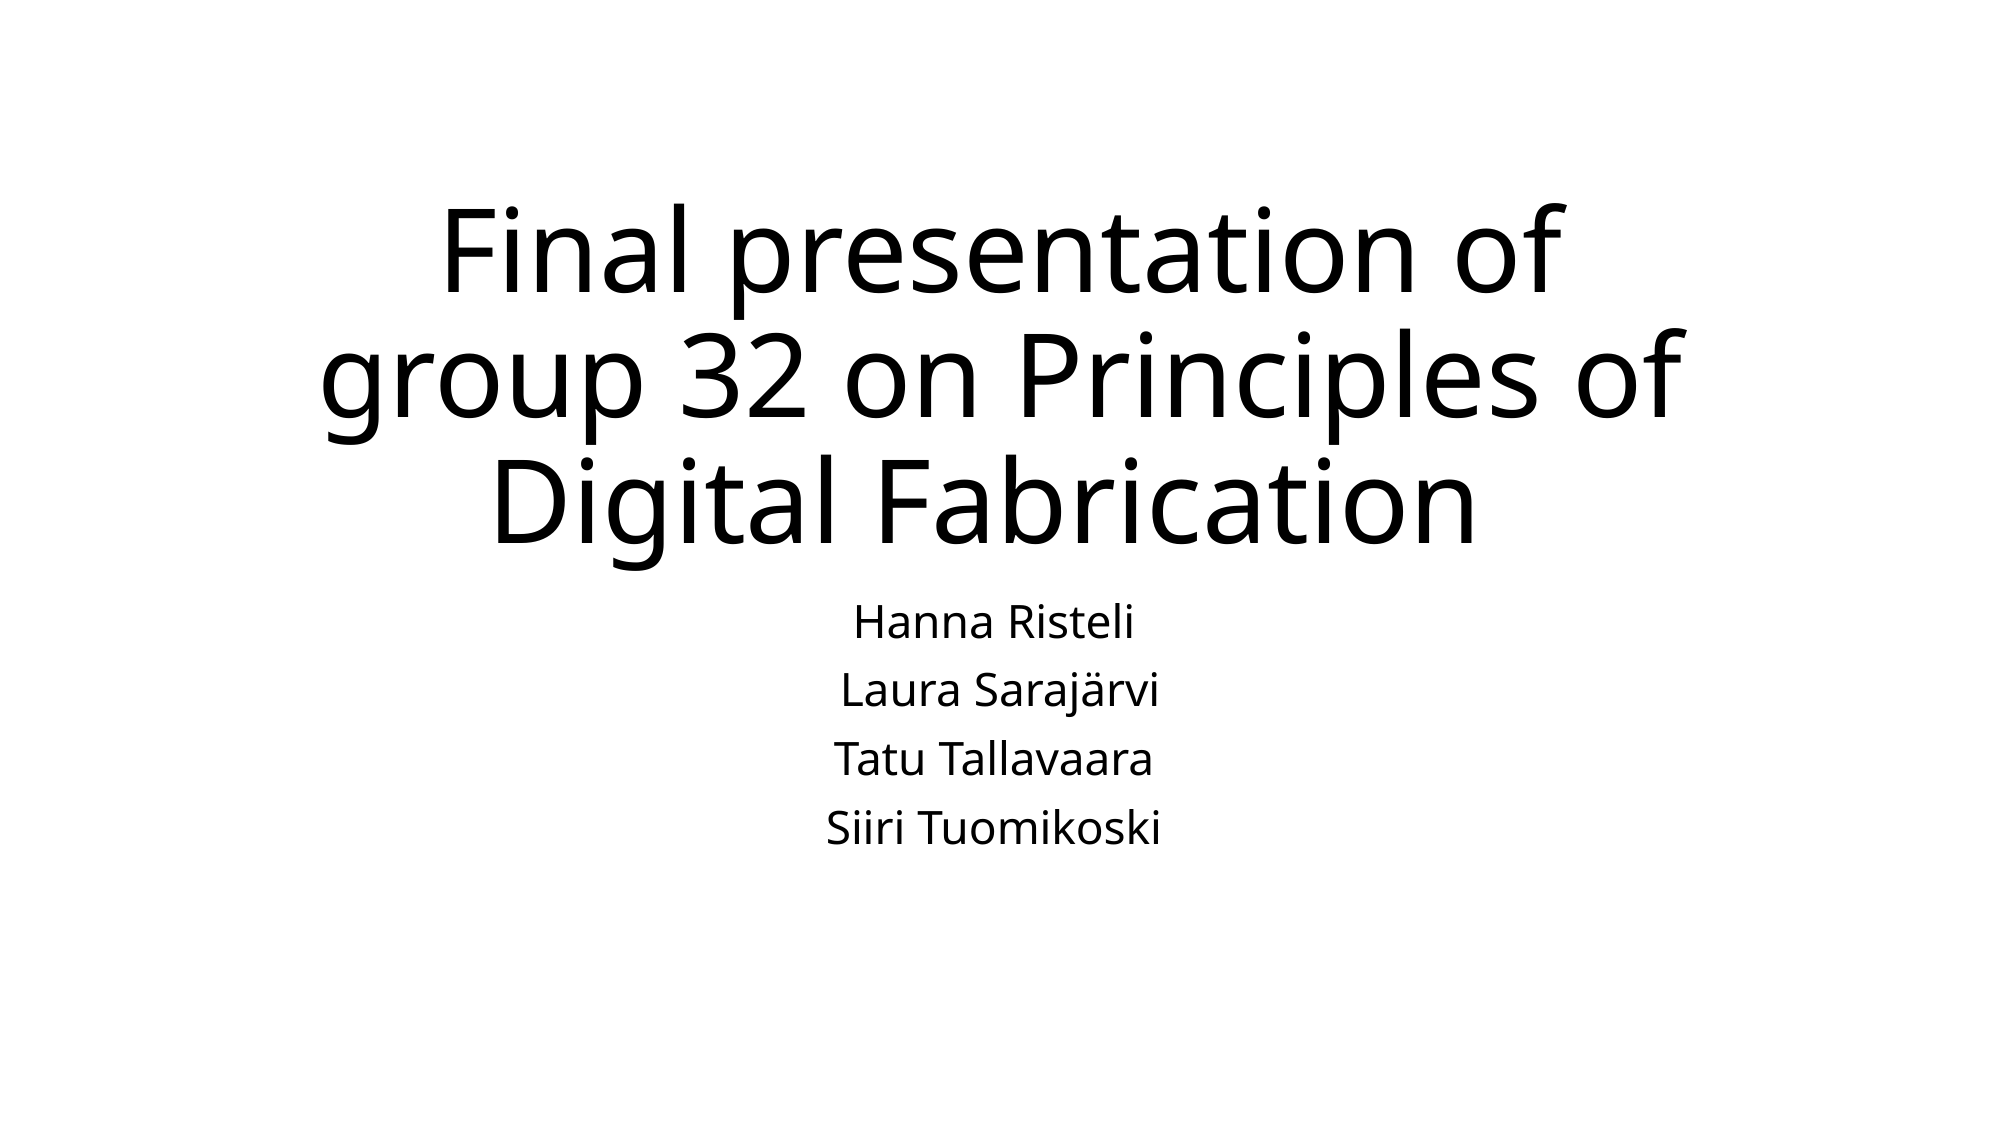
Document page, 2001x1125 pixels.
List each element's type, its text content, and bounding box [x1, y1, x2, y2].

title Final presentation of group 32 on Principles of Digital Fabrication [249, 184, 1750, 576]
subtitle Hanna Risteli Laura Sarajärvi Tatu Tallavaara Siiri Tuomikoski [249, 590, 1750, 863]
